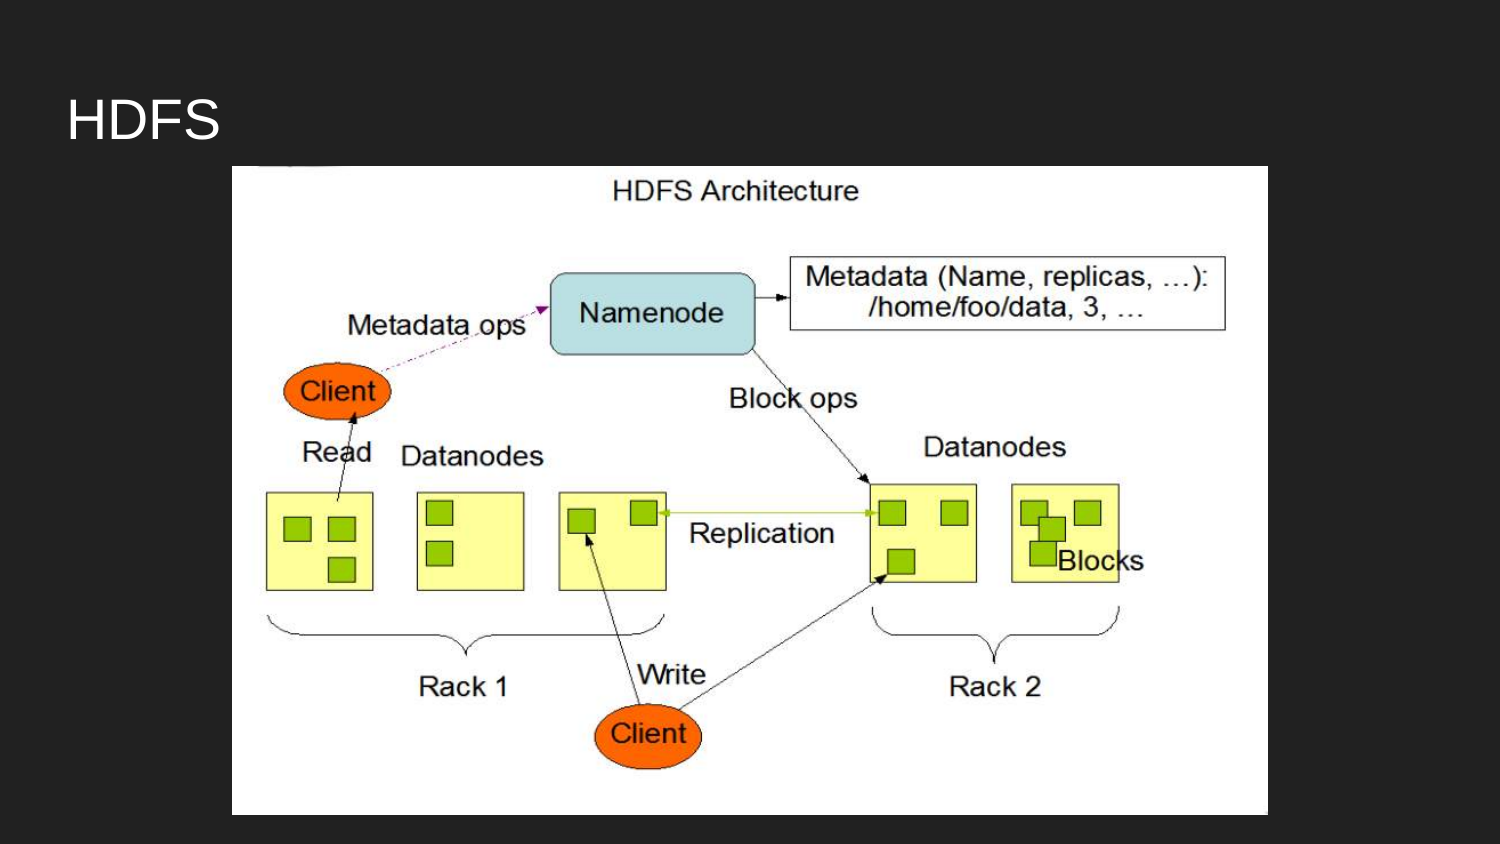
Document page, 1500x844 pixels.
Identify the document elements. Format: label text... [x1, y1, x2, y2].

picture [232, 166, 1268, 815]
title HDFS [51, 72, 1449, 167]
